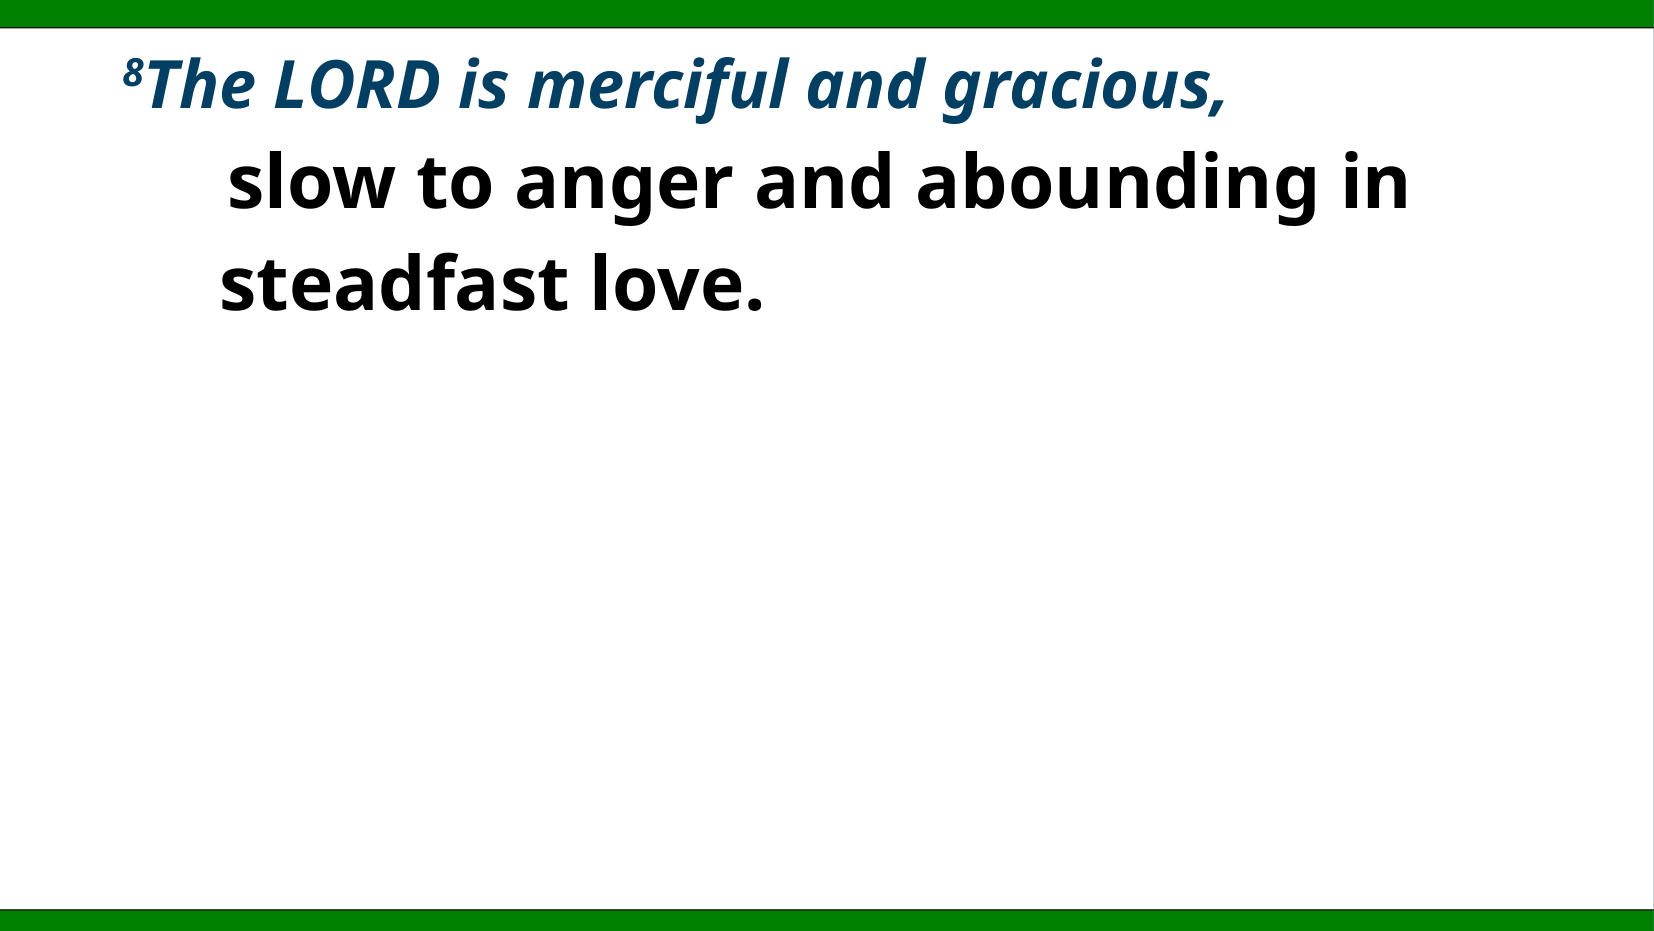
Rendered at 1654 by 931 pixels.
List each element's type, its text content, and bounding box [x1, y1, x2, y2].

picture [0, 0, 1654, 931]
text_box 8The LORD is merciful and gracious, slow to anger and abounding in steadfast love. [107, 30, 1548, 334]
